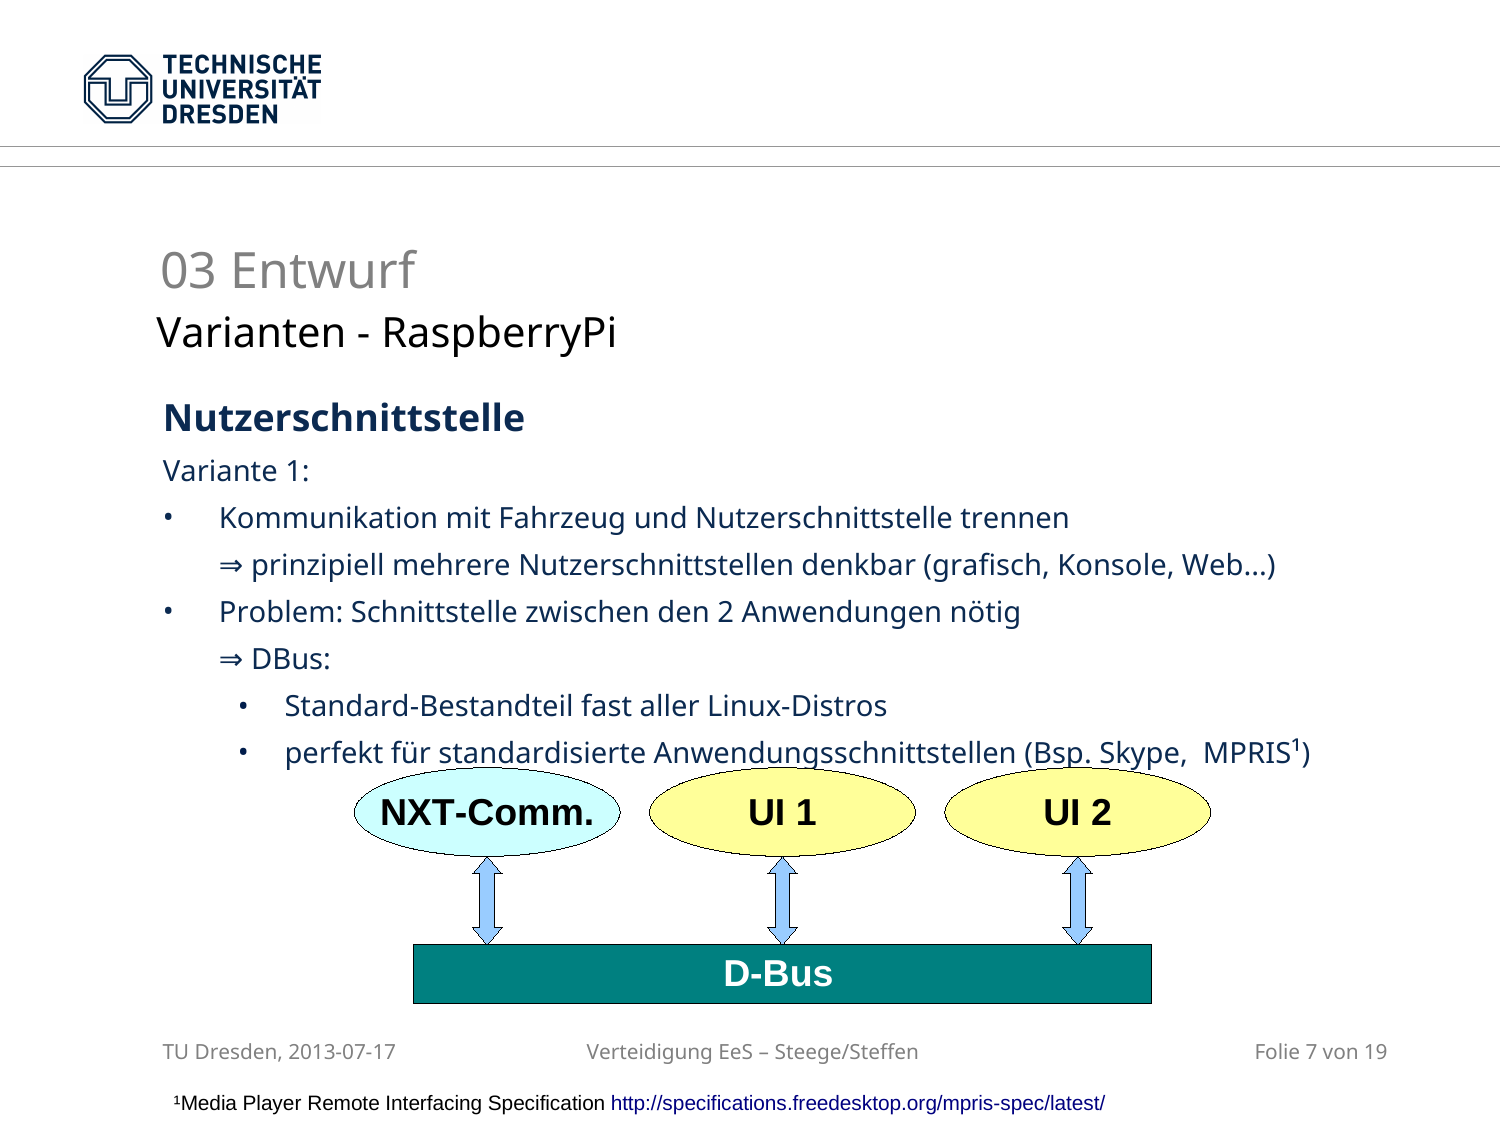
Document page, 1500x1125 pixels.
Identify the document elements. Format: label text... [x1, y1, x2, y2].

text_box NXT-Comm. [354, 767, 621, 857]
text_box [849, 856, 1152, 1004]
list Nutzerschnittstelle Variante 1: Kommunikation mit Fahrzeug und Nutzerschnittstelle trennen ⇒ prinzipiell mehrere Nutzerschnittstellen denkbar (grafisch, Konsole, Web...) Problem: Schnittstelle zwischen den 2 Anwendungen nötig ⇒ DBus: Standard-Bestandteil fast aller Linux-Distros perfekt für standardisierte Anwendungsschnittstellen (Bsp. Skype, MPRIS¹) [162, 383, 1447, 959]
title 03 Entwurf [160, 230, 1392, 307]
text_box D-Bus [708, 944, 849, 1004]
text_box UI 1 [649, 767, 916, 857]
text_box Varianten - RaspberryPi [156, 299, 1388, 363]
text_box ¹Media Player Remote Interfacing Specification http://specifications.freedesktop.org/mpris-spec/latest/ [158, 1083, 1123, 1123]
text_box UI 2 [944, 767, 1211, 857]
text_box [767, 857, 798, 945]
text_box [413, 857, 708, 1004]
picture [83, 54, 321, 124]
